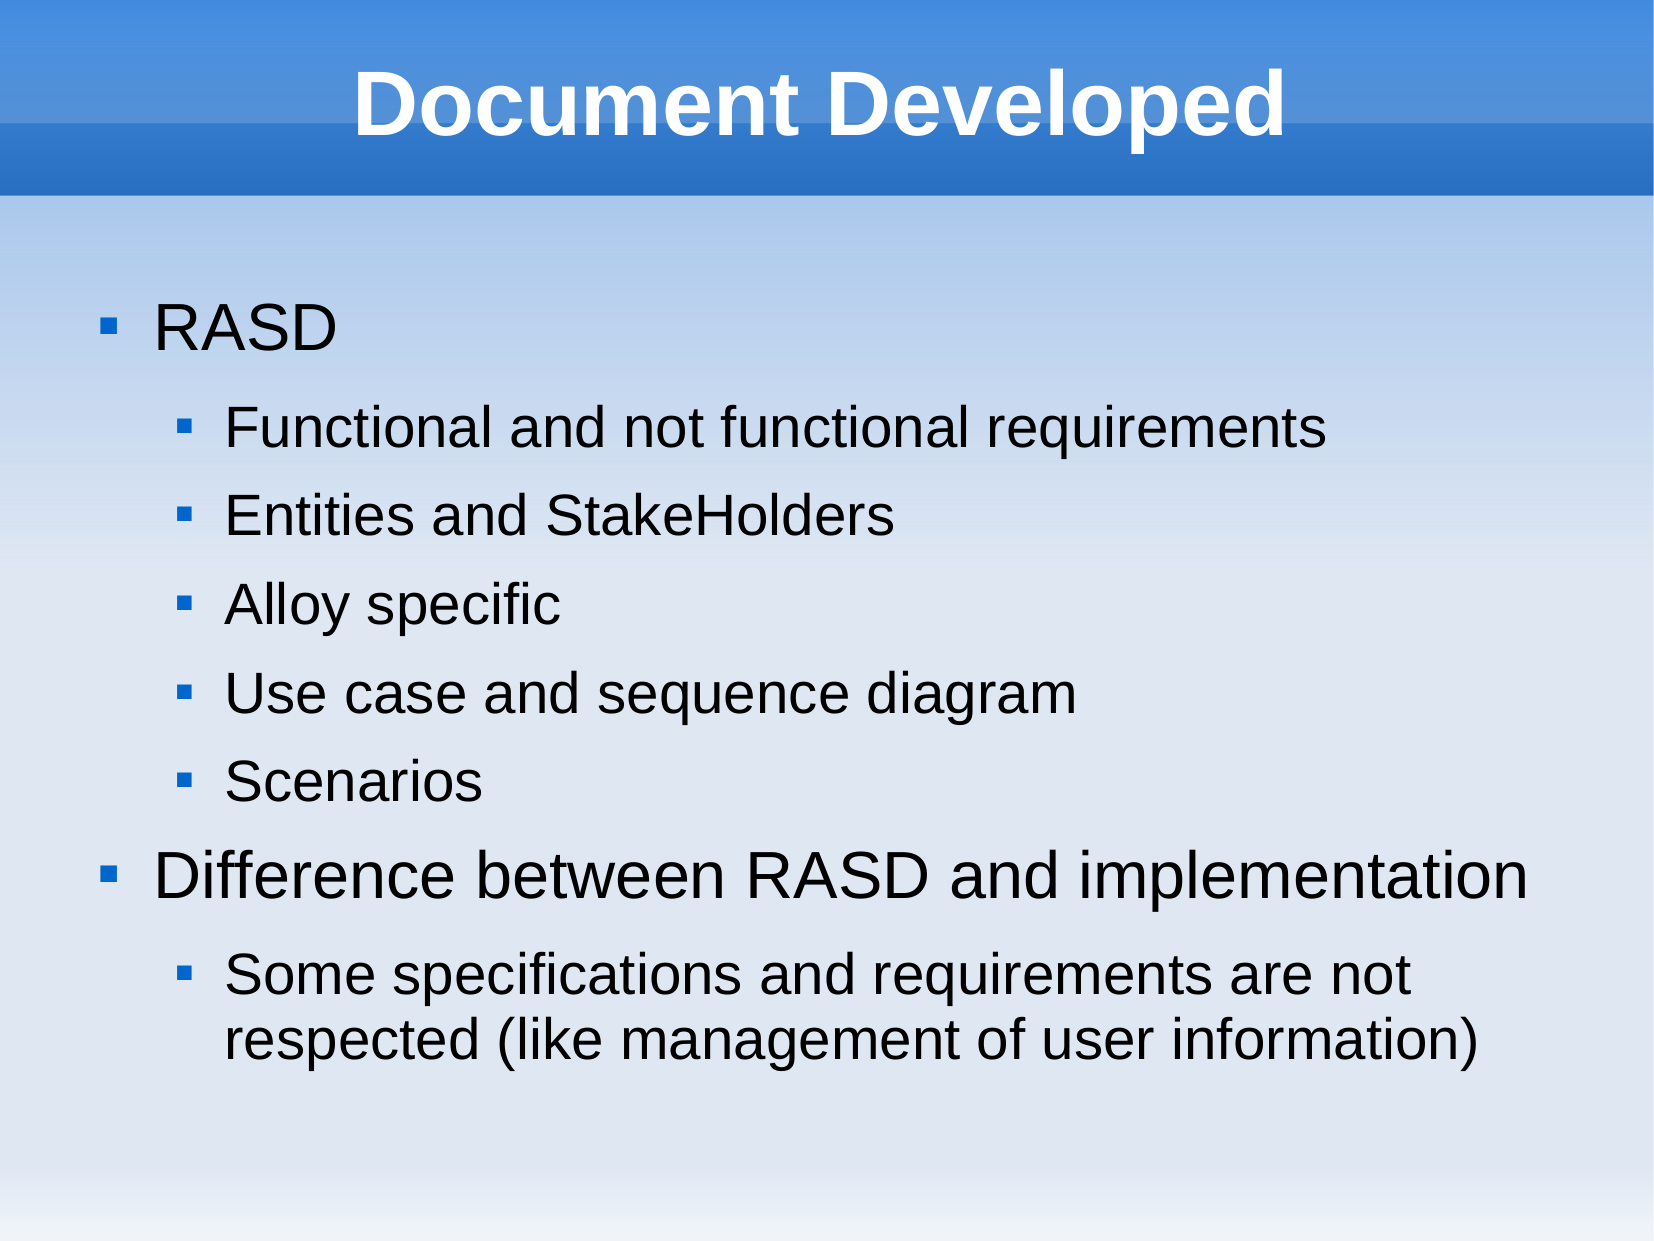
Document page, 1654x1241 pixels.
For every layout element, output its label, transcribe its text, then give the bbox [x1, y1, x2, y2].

list RASD Functional and not functional requirements Entities and StakeHolders Alloy specific Use case and sequence diagram Scenarios Difference between RASD and implementation Some specifications and requirements are not respected (like management of user information) [82, 290, 1571, 1161]
title Document Developed [76, 7, 1565, 200]
picture [0, 0, 1654, 1241]
